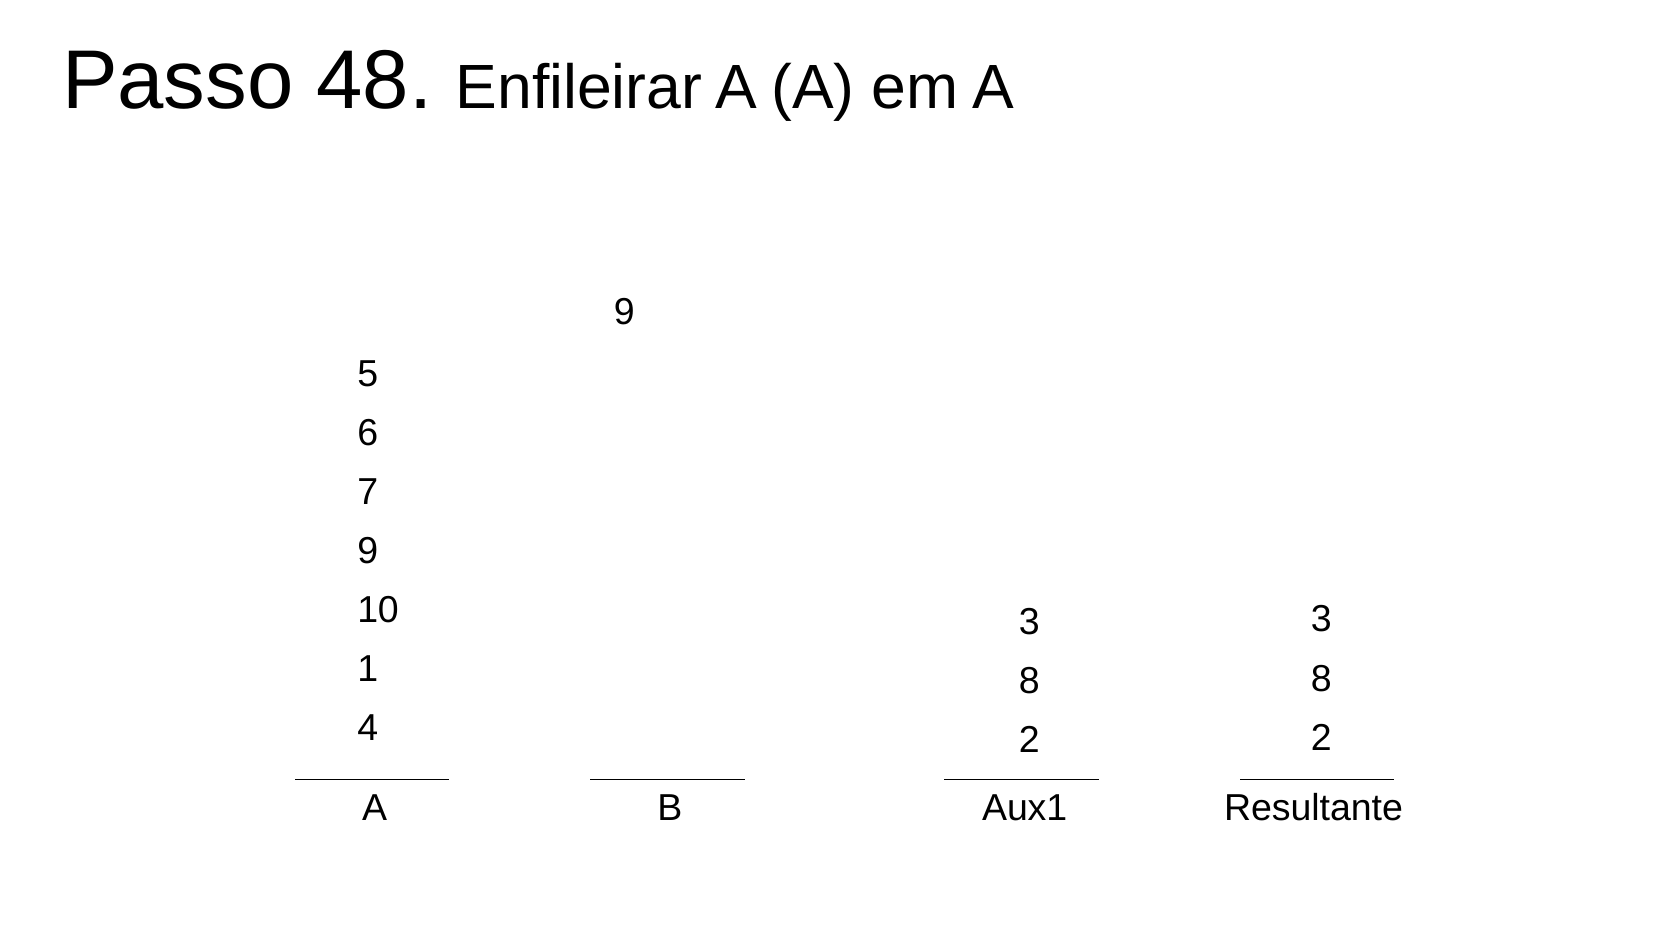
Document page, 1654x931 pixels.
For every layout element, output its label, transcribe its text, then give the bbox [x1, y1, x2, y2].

text_box 2 [1296, 708, 1347, 766]
text_box 3 [1003, 592, 1055, 650]
text_box Passo 48. Enfileirar A (A) em A [47, 25, 1607, 274]
text_box 3 [1296, 590, 1347, 648]
text_box 7 [342, 462, 426, 520]
text_box Aux1 [967, 780, 1083, 837]
text_box 8 [1003, 651, 1055, 709]
text_box B [642, 780, 698, 837]
text_box 2 [1003, 710, 1055, 768]
text_box A [347, 779, 508, 837]
text_box 10 [342, 580, 426, 638]
text_box 4 [342, 699, 426, 756]
text_box 1 [342, 640, 426, 697]
text_box 5 [342, 344, 426, 402]
text_box 8 [1296, 649, 1347, 707]
text_box 6 [342, 403, 426, 461]
text_box Resultante [1209, 779, 1418, 837]
text_box 9 [342, 521, 426, 579]
text_box 9 [599, 283, 650, 341]
